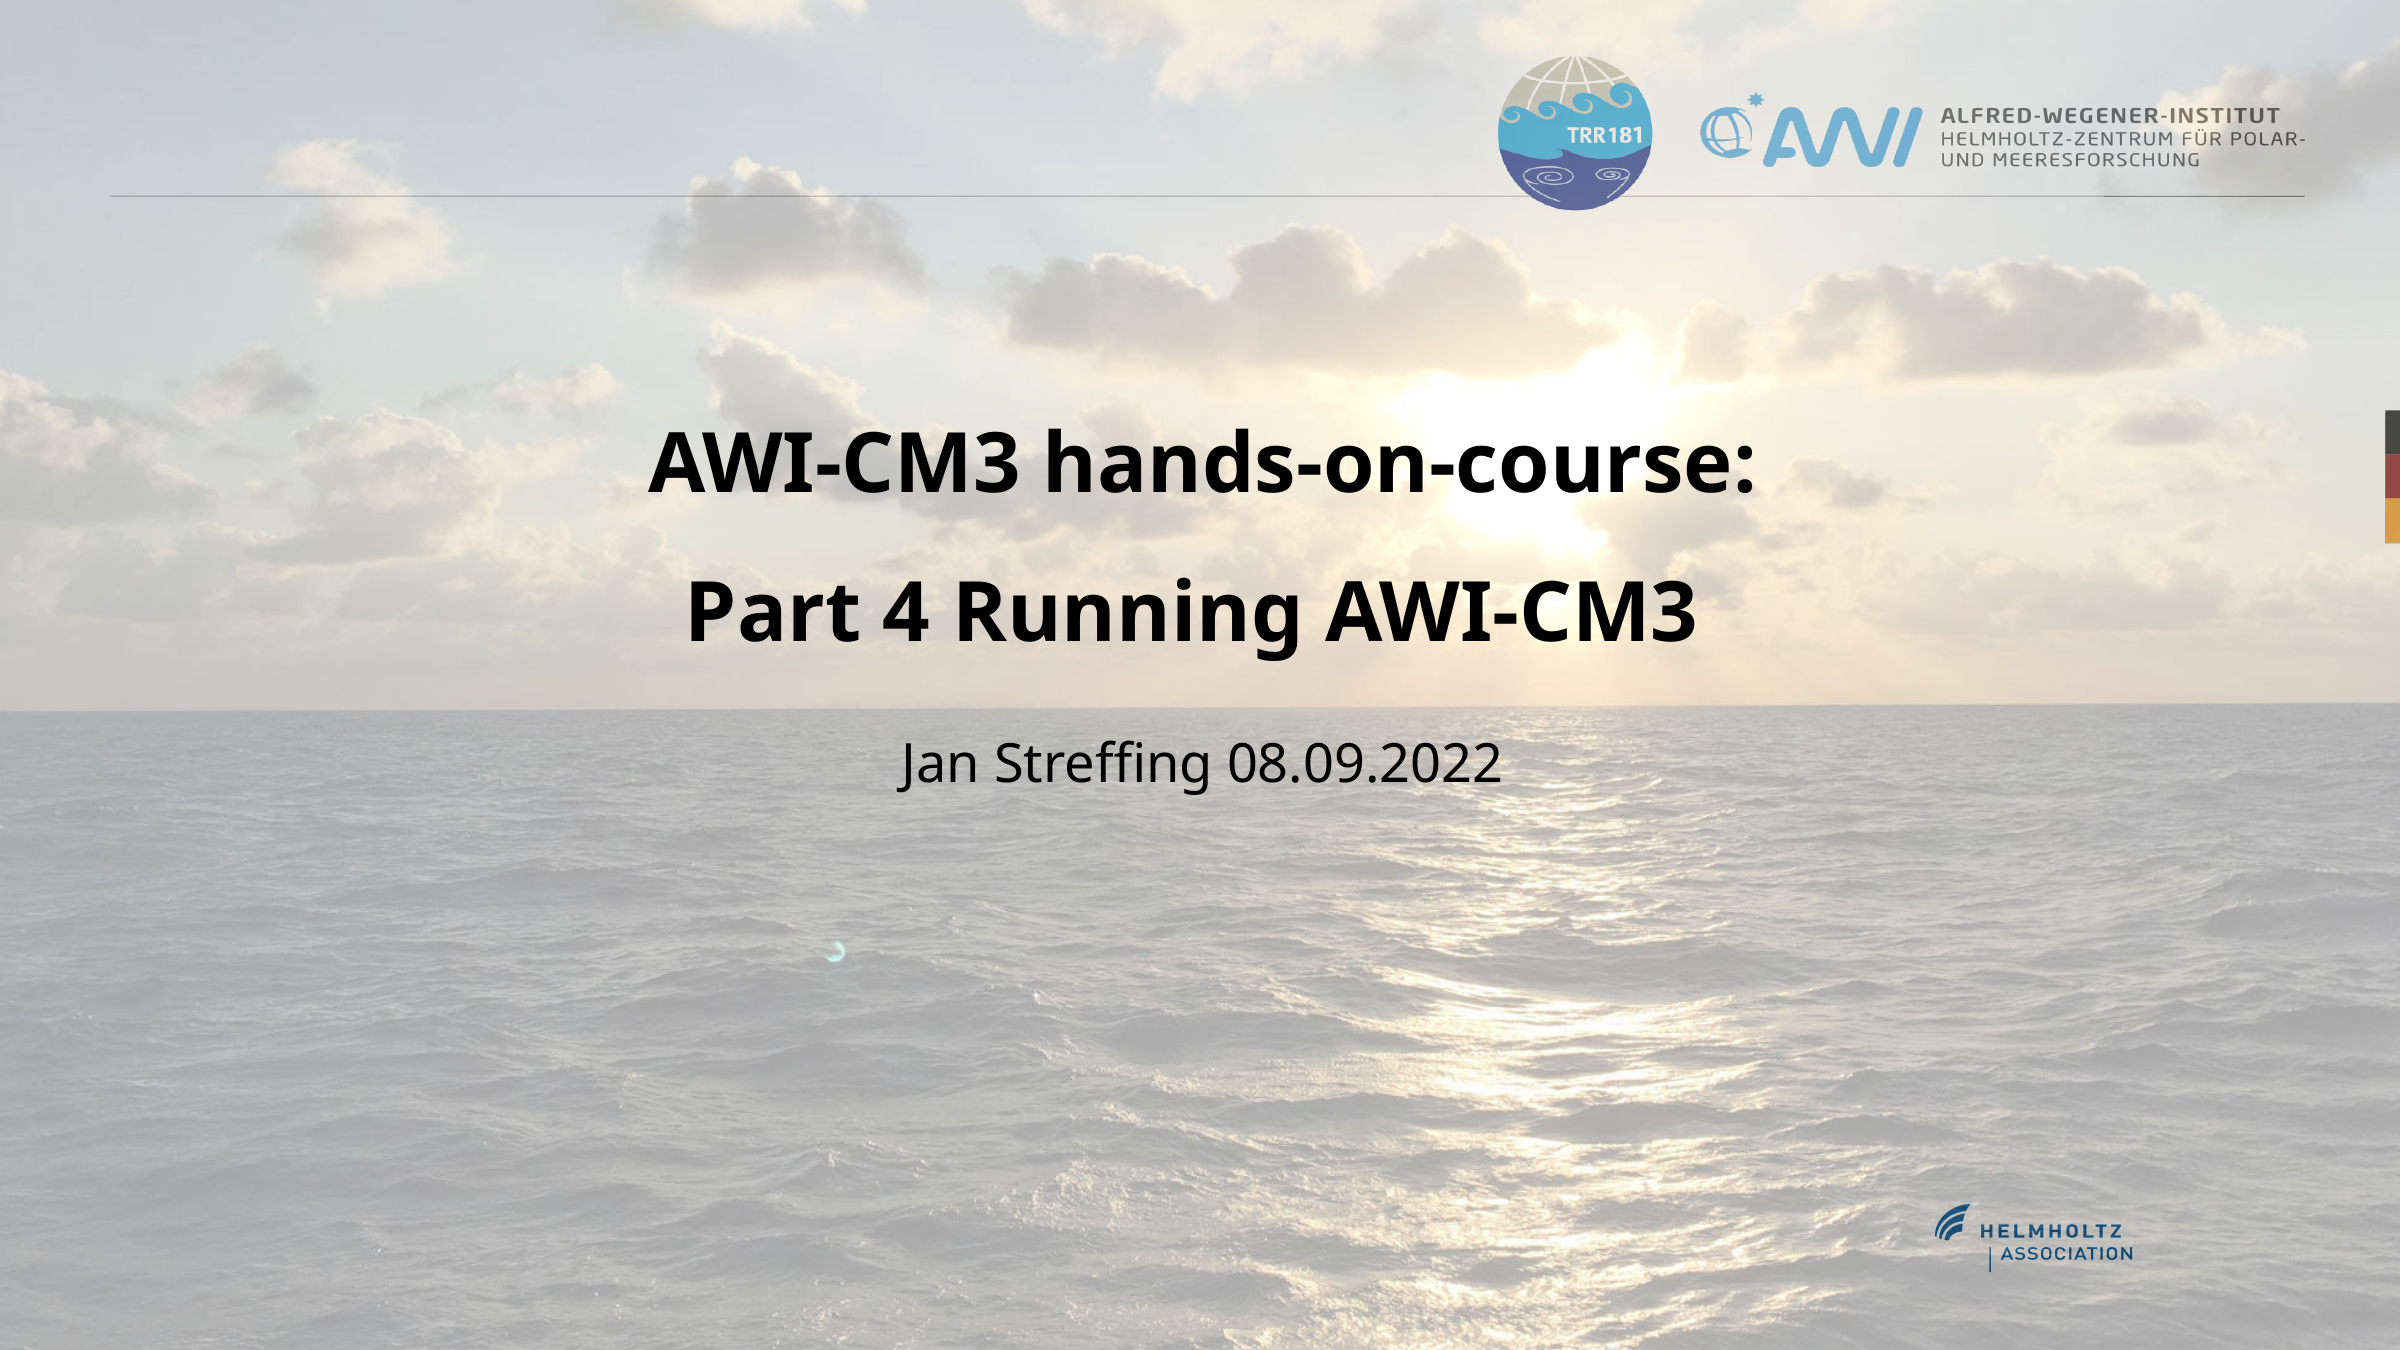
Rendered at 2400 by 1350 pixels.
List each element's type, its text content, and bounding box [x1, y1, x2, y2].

picture [0, 0, 2400, 1350]
text_box AWI-CM3 hands-on-course: Part 4 Running AWI-CM3 Jan Streffing 08.09.2022 [109, 232, 2297, 1286]
